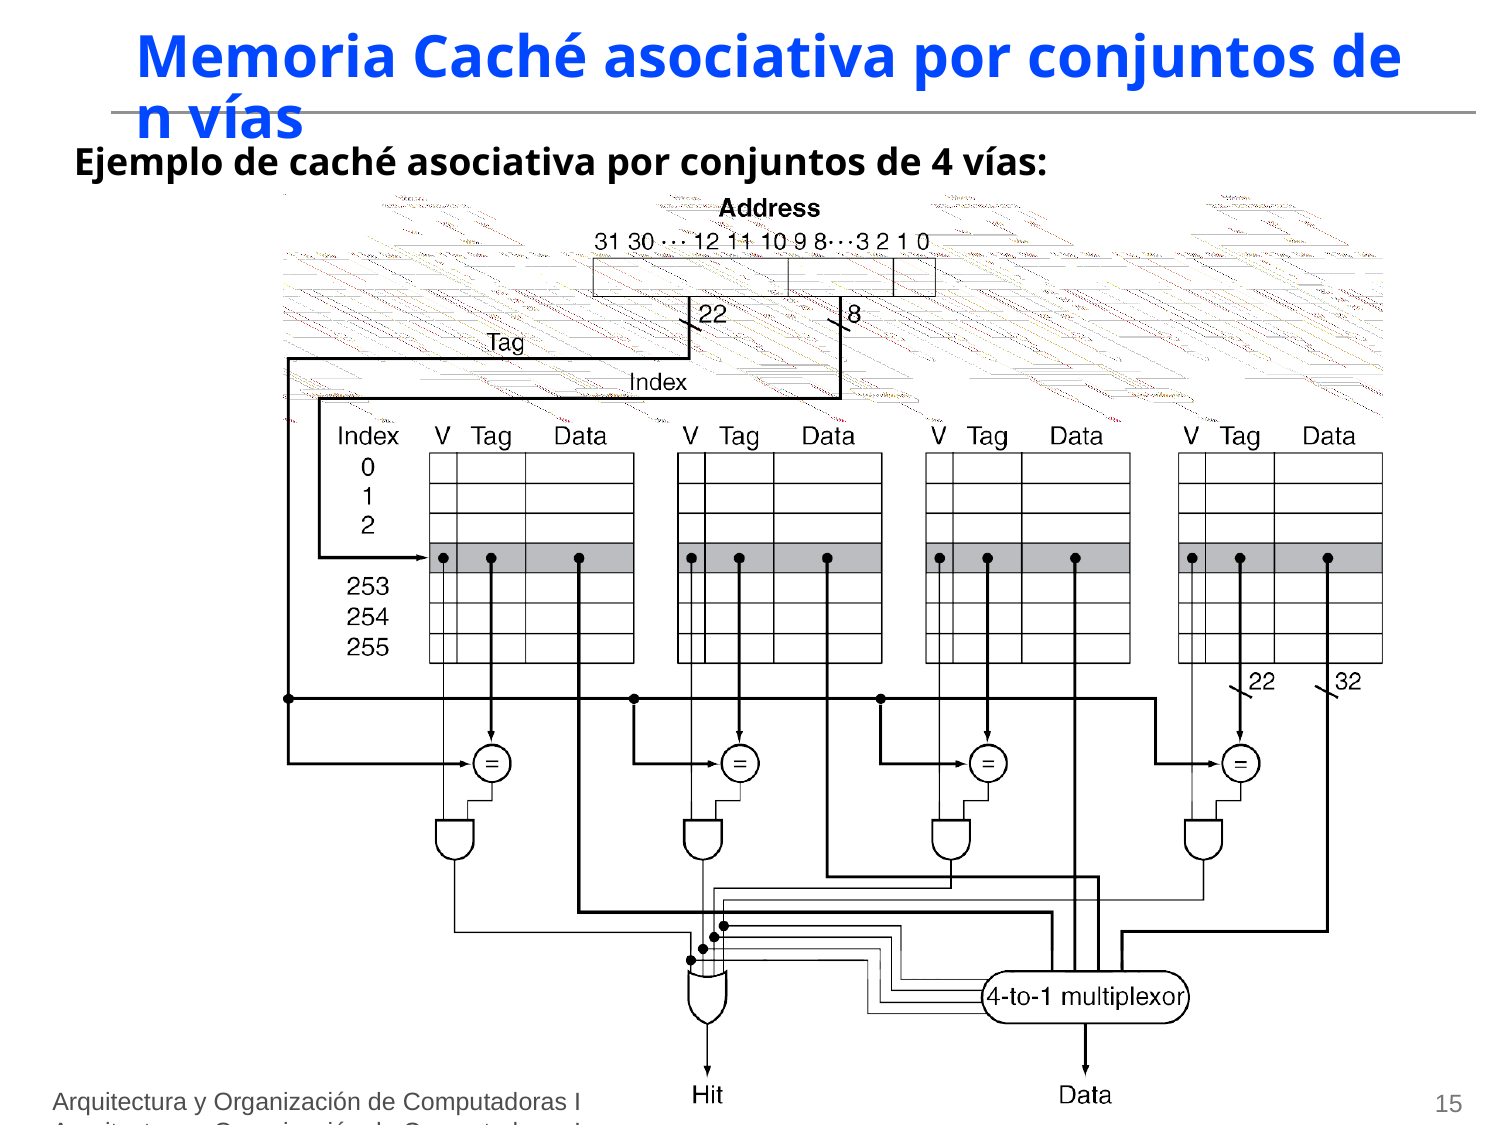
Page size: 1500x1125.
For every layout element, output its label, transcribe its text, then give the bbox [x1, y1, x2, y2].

title Memoria Caché asociativa por conjuntos de n vías [125, 24, 1430, 134]
picture [283, 194, 1383, 1109]
text_box Ejemplo de caché asociativa por conjuntos de 4 vías: [59, 134, 1477, 905]
